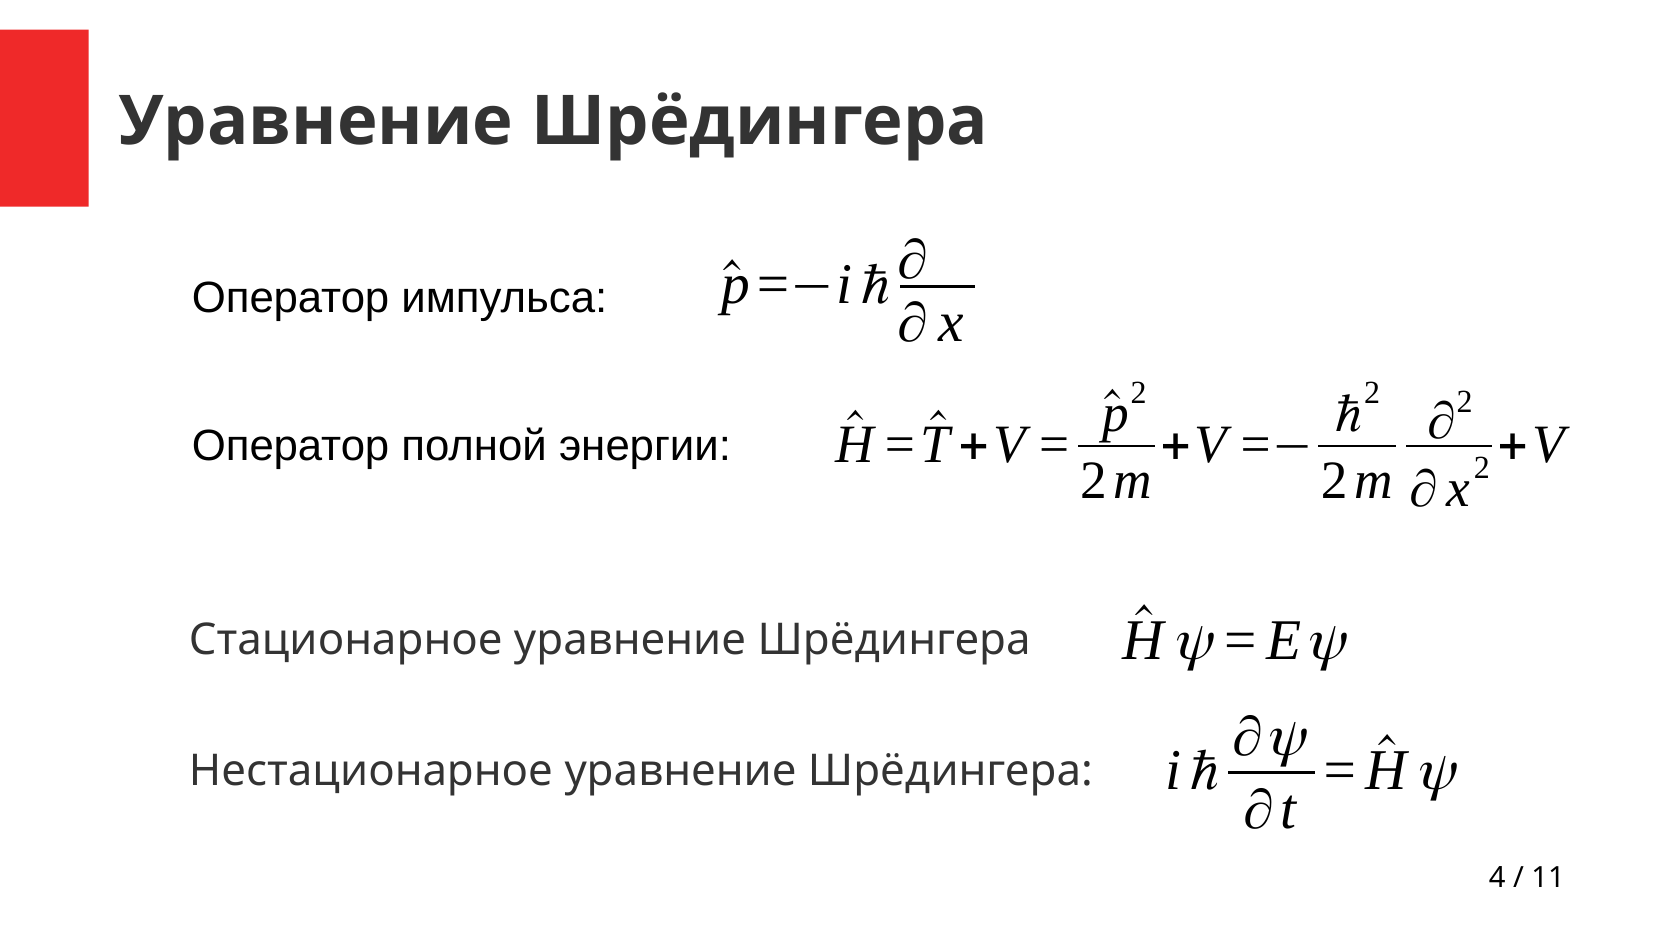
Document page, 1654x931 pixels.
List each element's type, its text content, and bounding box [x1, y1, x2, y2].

list Нестационарное уравнение Шрёдингера: [118, 738, 1159, 827]
title Уравнение Шрёдингера [118, 29, 1595, 207]
text_box Оператор полной энергии: [177, 413, 826, 477]
text_box Оператор импульса: [177, 265, 708, 330]
chart [1113, 602, 1359, 674]
list Стационарное уравнение Шрёдингера [118, 607, 1359, 697]
chart [708, 235, 984, 355]
chart [826, 375, 1579, 518]
chart [1159, 711, 1468, 841]
